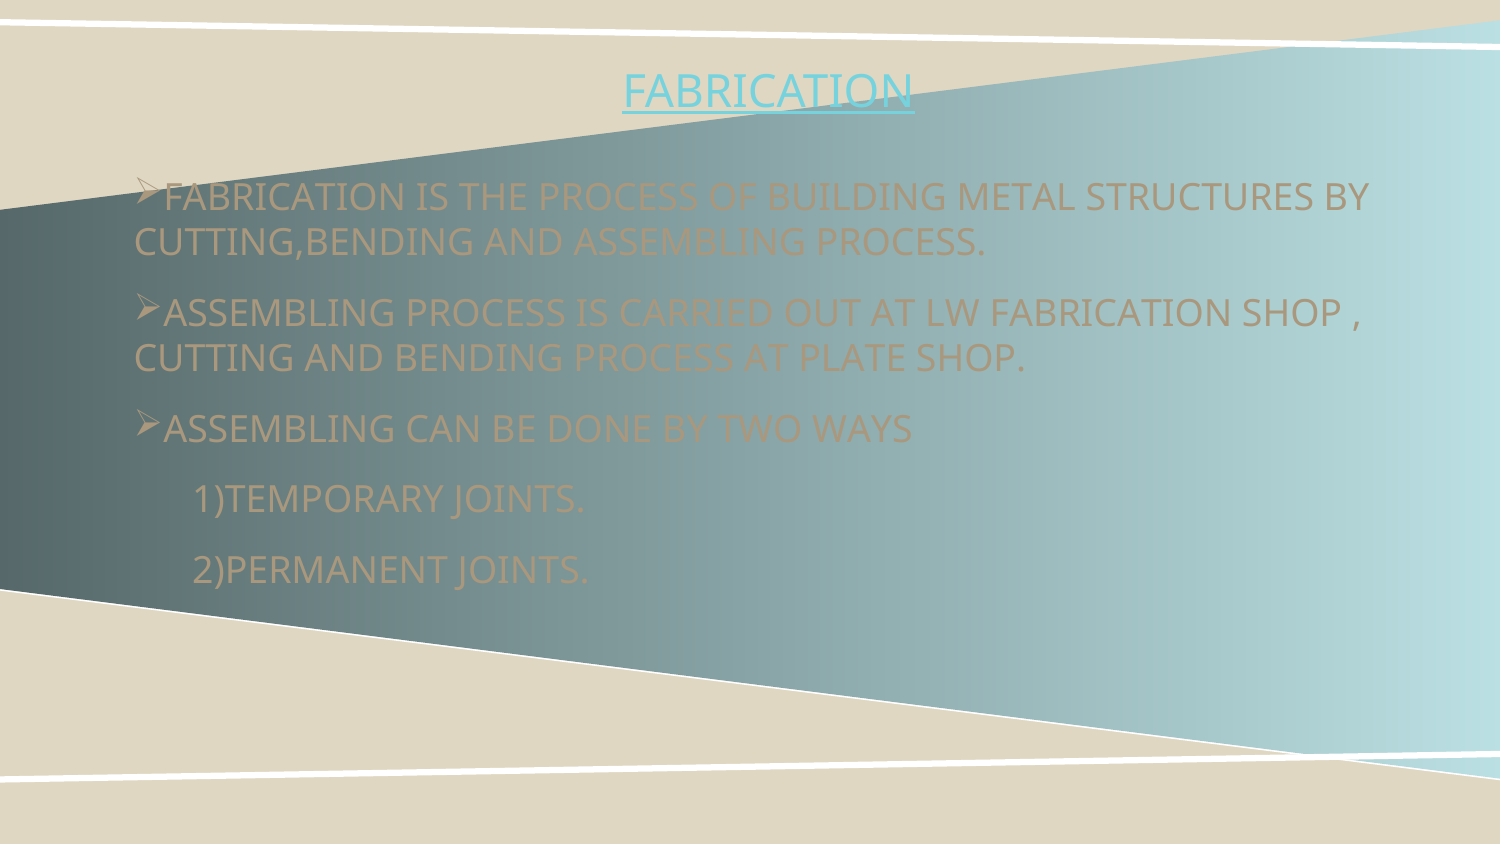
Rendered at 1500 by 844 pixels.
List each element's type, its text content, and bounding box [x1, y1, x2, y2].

subtitle [75, 262, 1426, 844]
text_box FABRICATION IS THE PROCESS OF BUILDING METAL STRUCTURES BY CUTTING,BENDING AND ASSEMBLING PROCESS. ASSEMBLING PROCESS IS CARRIED OUT AT LW FABRICATION SHOP , CUTTING AND BENDING PROCESS AT PLATE SHOP. ASSEMBLING CAN BE DONE BY TWO WAYS 1)TEMPORARY JOINTS. 2)PERMANENT JOINTS. [118, 165, 1419, 631]
title FABRICATION [120, 50, 1417, 165]
